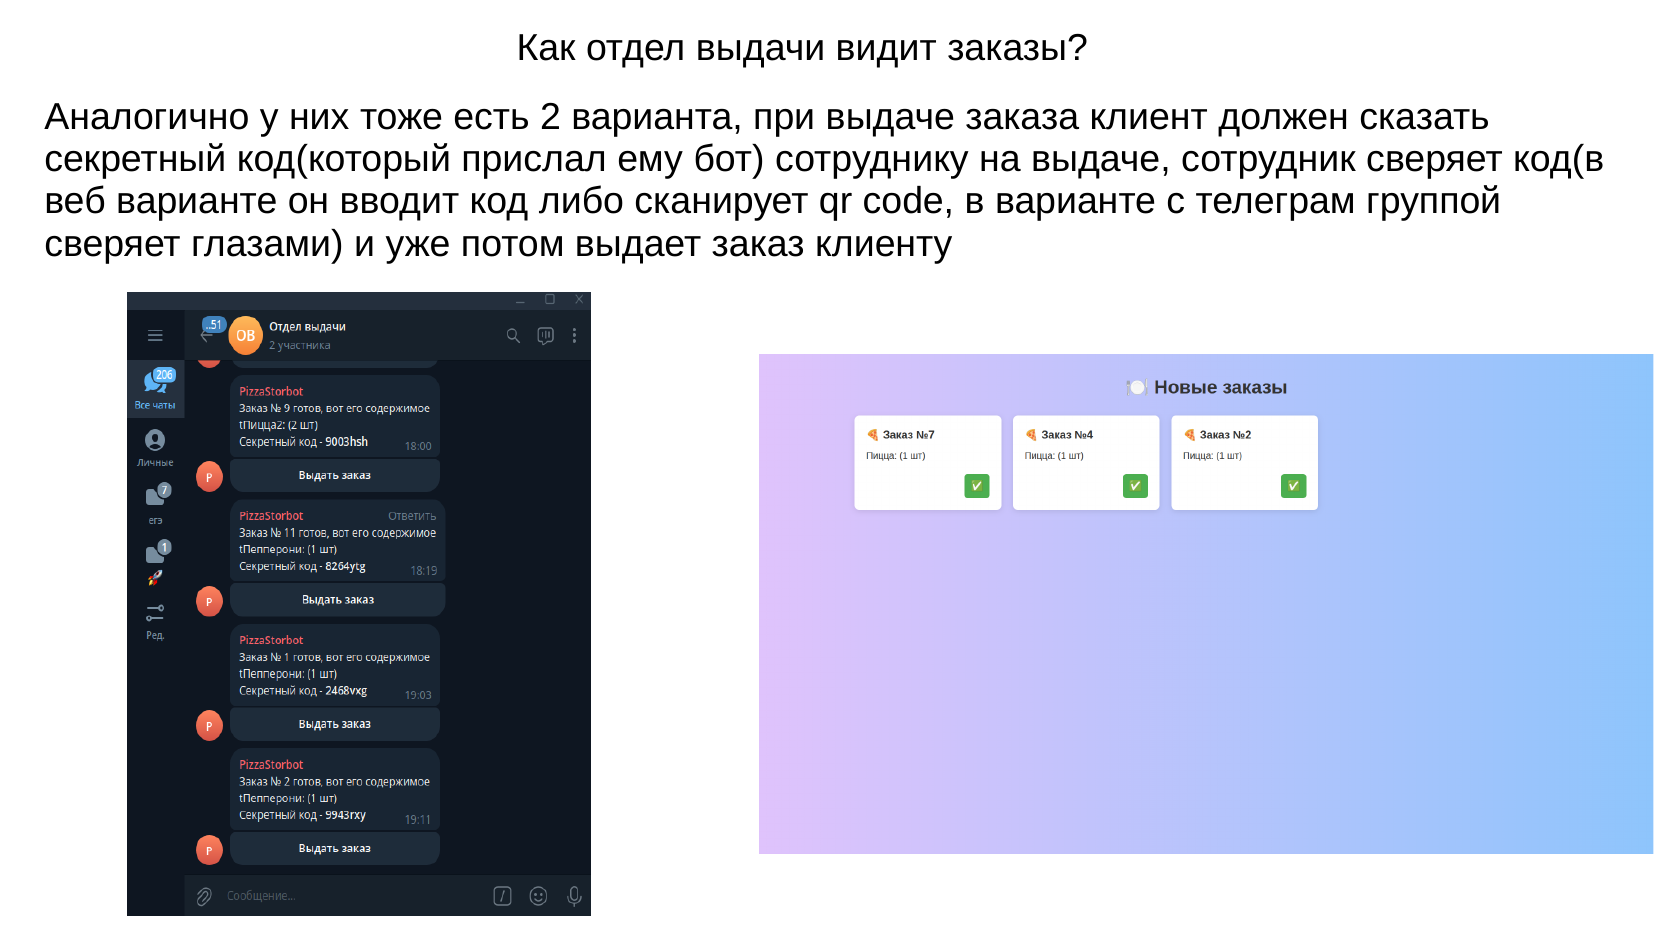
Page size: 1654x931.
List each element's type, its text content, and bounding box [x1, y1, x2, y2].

text_box Аналогично у них тоже есть 2 варианта, при выдаче заказа клиент должен сказать секретный код(который прислал ему бот) сотруднику на выдаче, сотрудник сверяет код(в веб варианте он вводит код либо сканирует qr code, в варианте с телеграм группой сверяет глазами) и уже потом выдает заказ клиенту [29, 88, 1654, 272]
picture [759, 354, 1654, 854]
text_box Как отдел выдачи видит заказы? [501, 19, 1152, 88]
picture [127, 292, 591, 916]
